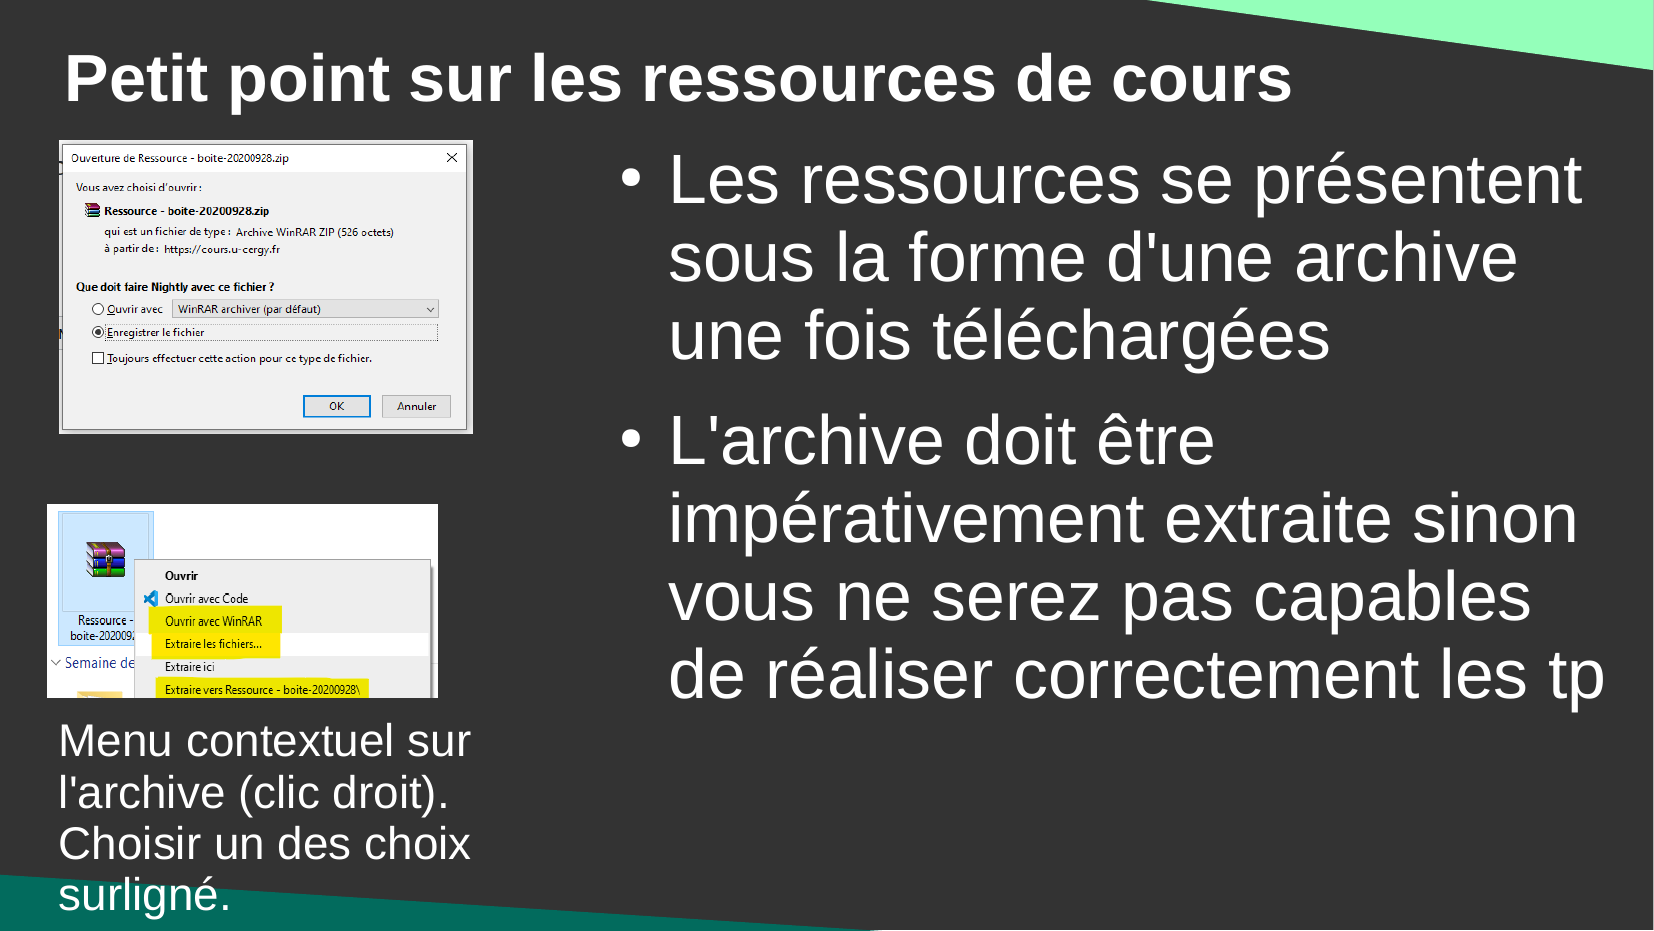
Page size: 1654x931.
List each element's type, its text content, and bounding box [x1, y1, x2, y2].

list Les ressources se présentent sous la forme d'une archive une fois téléchargées L'archive doit être impérativement extraite sinon vous ne serez pas capables de réaliser correctement les tp [602, 140, 1620, 824]
picture [59, 140, 473, 434]
title Petit point sur les ressources de cours [64, 40, 1553, 118]
text_box [1146, 0, 1654, 71]
title Menu contextuel sur l'archive (clic droit). Choisir un des choix surligné. [59, 715, 630, 921]
picture [47, 504, 438, 715]
